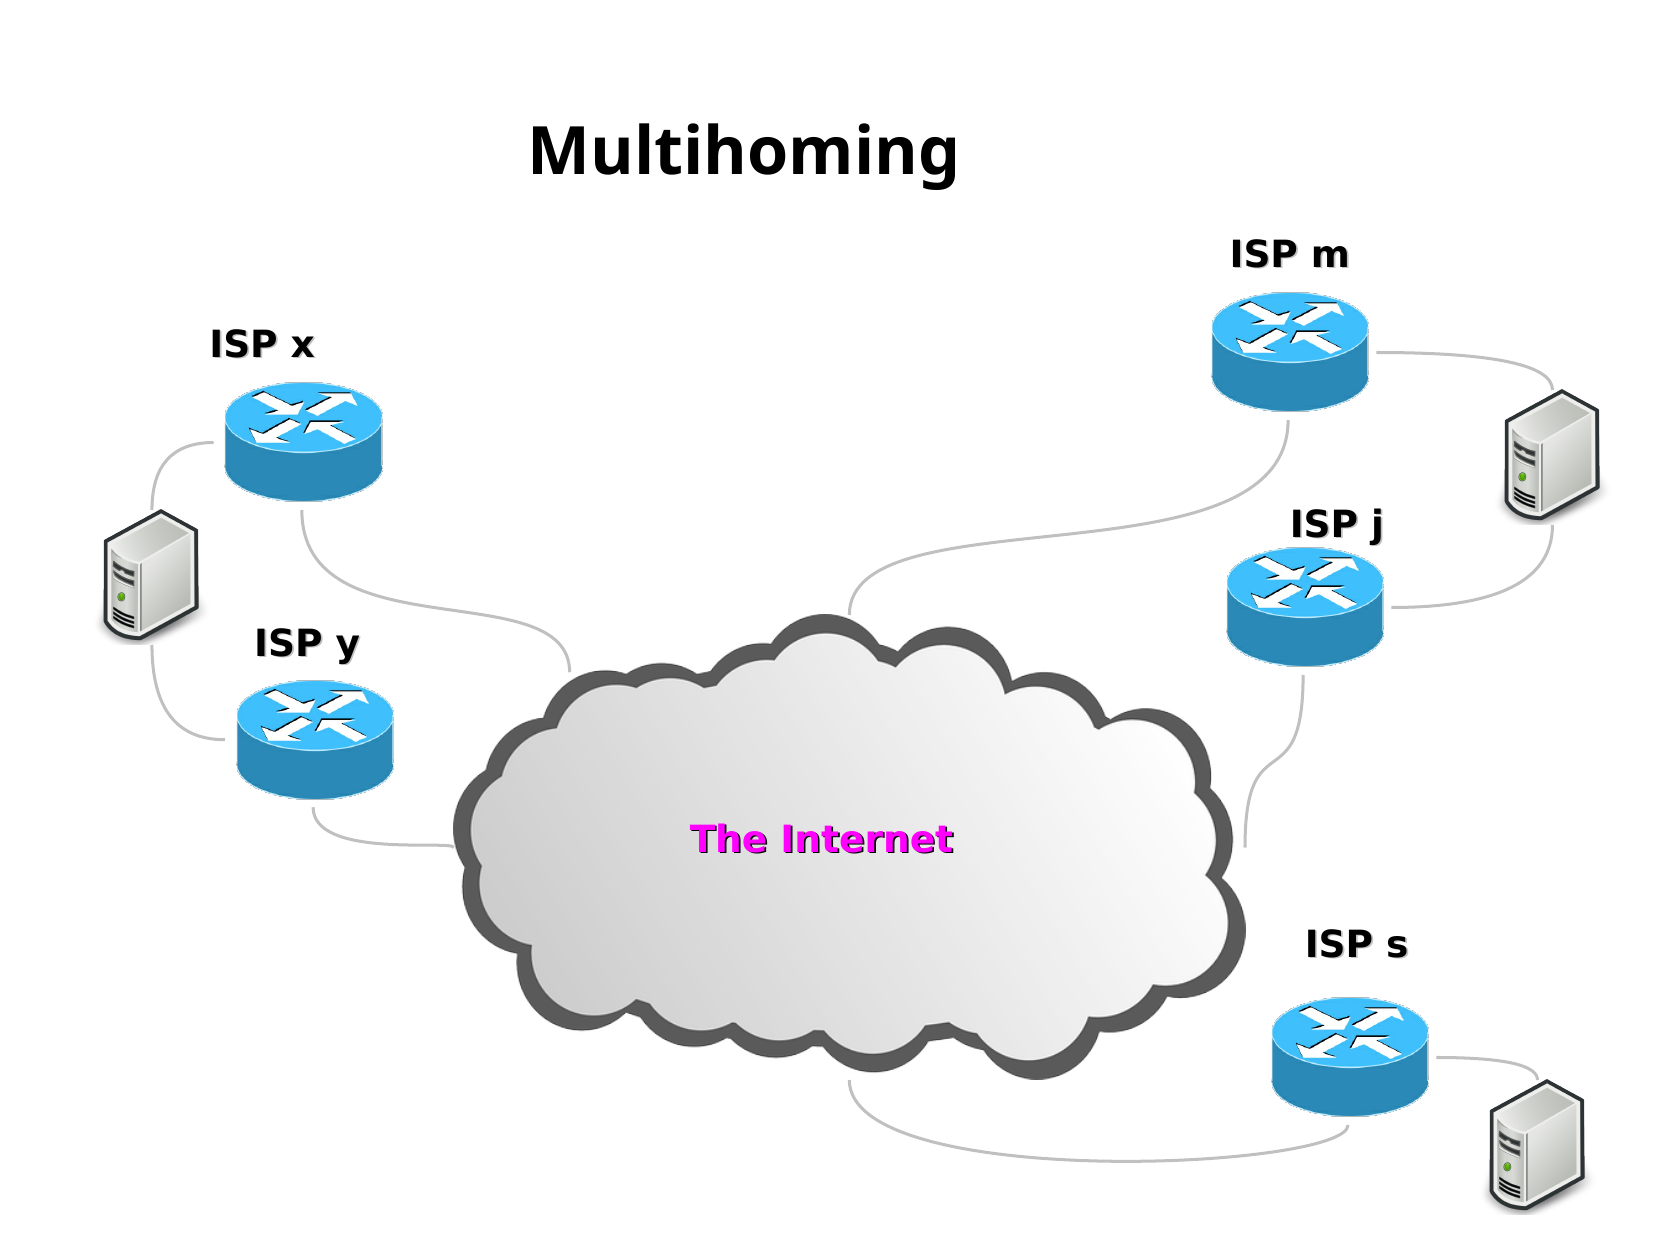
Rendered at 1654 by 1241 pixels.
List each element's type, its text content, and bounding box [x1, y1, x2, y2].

text_box ISP j [1275, 495, 1399, 554]
picture [1485, 390, 1621, 526]
picture [225, 672, 402, 808]
text_box ISP x [194, 315, 331, 374]
text_box ISP m [1214, 225, 1366, 284]
picture [1470, 1080, 1606, 1216]
picture [1260, 990, 1437, 1126]
text_box ISP s [1290, 915, 1424, 974]
text_box ISP y [239, 613, 376, 673]
picture [84, 375, 391, 646]
picture [1200, 285, 1377, 421]
picture [453, 540, 1392, 1081]
text_box The Internet [675, 810, 969, 869]
title Multihoming [0, 49, 1489, 257]
